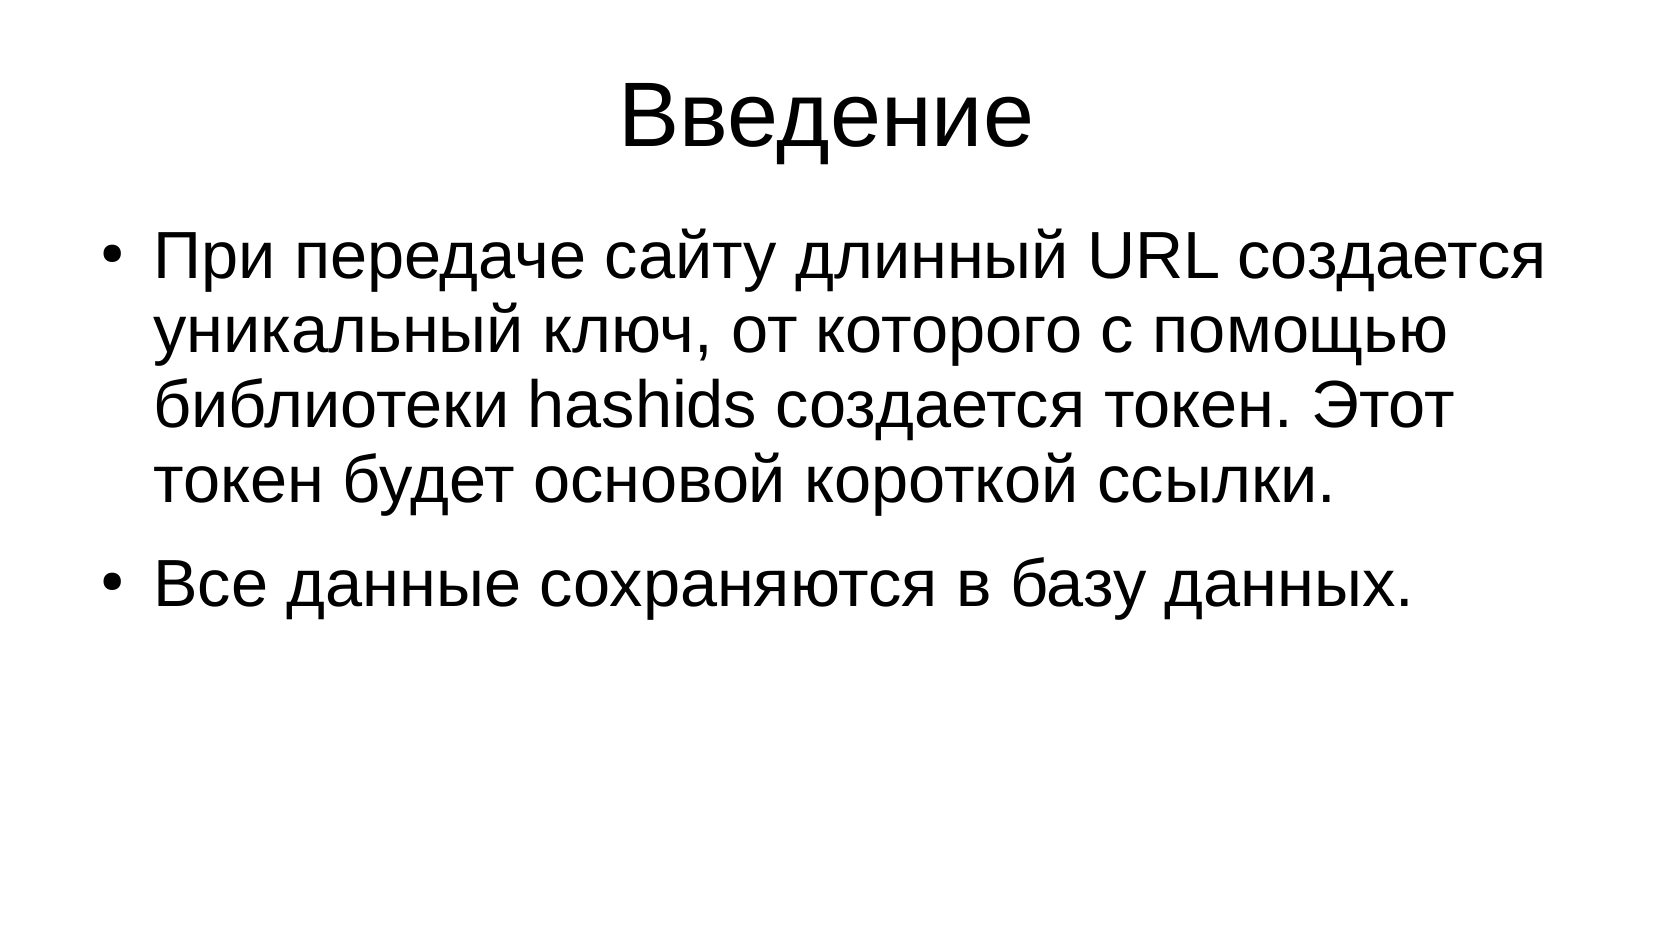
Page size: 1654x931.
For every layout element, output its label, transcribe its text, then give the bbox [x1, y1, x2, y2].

list При передаче сайту длинный URL создается уникальный ключ, от которого с помощью библиотеки hashids создается токен. Этот токен будет основой короткой ссылки. Все данные сохраняются в базу данных. [82, 217, 1571, 758]
title Введение [82, 37, 1571, 193]
